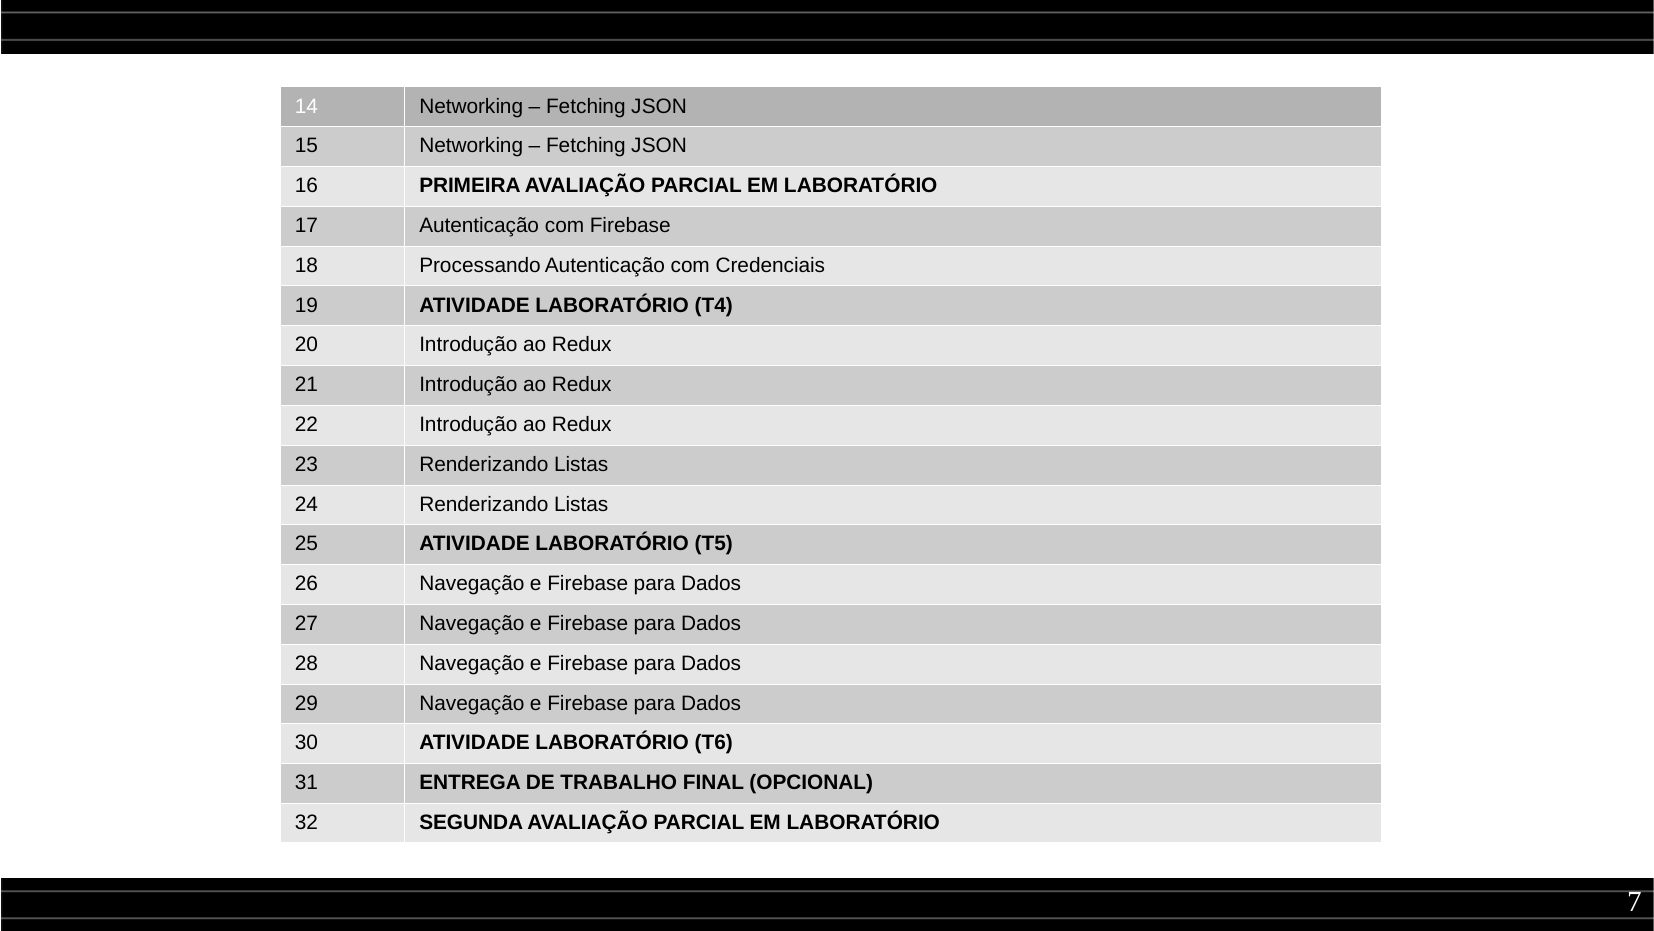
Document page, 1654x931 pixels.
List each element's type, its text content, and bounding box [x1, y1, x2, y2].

table_cell Introdução ao Redux [405, 326, 1381, 365]
table_cell 21 [281, 366, 404, 405]
table_cell 17 [281, 207, 404, 246]
table_cell Navegação e Firebase para Dados [405, 565, 1381, 604]
table_cell PRIMEIRA AVALIAÇÃO PARCIAL EM LABORATÓRIO [405, 167, 1381, 206]
table_cell Navegação e Firebase para Dados [405, 605, 1381, 644]
table_cell 30 [281, 724, 404, 763]
table_header 14 [281, 87, 404, 126]
table_cell 26 [281, 565, 404, 604]
table_cell ATIVIDADE LABORATÓRIO (T5) [405, 525, 1381, 564]
picture [1, 878, 1654, 931]
table_cell 32 [281, 804, 404, 842]
table_cell ATIVIDADE LABORATÓRIO (T6) [405, 724, 1381, 763]
table_cell 16 [281, 167, 404, 206]
table_cell Navegação e Firebase para Dados [405, 645, 1381, 684]
table_cell ENTREGA DE TRABALHO FINAL (OPCIONAL) [405, 764, 1381, 803]
table_cell Autenticação com Firebase [405, 207, 1381, 246]
table_cell 15 [281, 127, 404, 166]
table_cell Introdução ao Redux [405, 406, 1381, 445]
table_cell Introdução ao Redux [405, 366, 1381, 405]
table_cell ATIVIDADE LABORATÓRIO (T4) [405, 286, 1381, 325]
table_cell 22 [281, 406, 404, 445]
table_cell 20 [281, 326, 404, 365]
table_cell 28 [281, 645, 404, 684]
table_cell 19 [281, 286, 404, 325]
table_cell 31 [281, 764, 404, 803]
table_header Networking – Fetching JSON [405, 87, 1381, 126]
table_cell Navegação e Firebase para Dados [405, 685, 1381, 723]
table_cell 27 [281, 605, 404, 644]
table_cell SEGUNDA AVALIAÇÃO PARCIAL EM LABORATÓRIO [405, 804, 1381, 842]
table_cell 18 [281, 247, 404, 285]
table_cell Renderizando Listas [405, 486, 1381, 524]
table_cell 23 [281, 446, 404, 485]
table_cell Renderizando Listas [405, 446, 1381, 485]
table_cell Networking – Fetching JSON [405, 127, 1381, 166]
table_cell 29 [281, 685, 404, 723]
picture [1, 0, 1654, 54]
table_cell 25 [281, 525, 404, 564]
table_cell Processando Autenticação com Credenciais [405, 247, 1381, 285]
table_cell 24 [281, 486, 404, 524]
